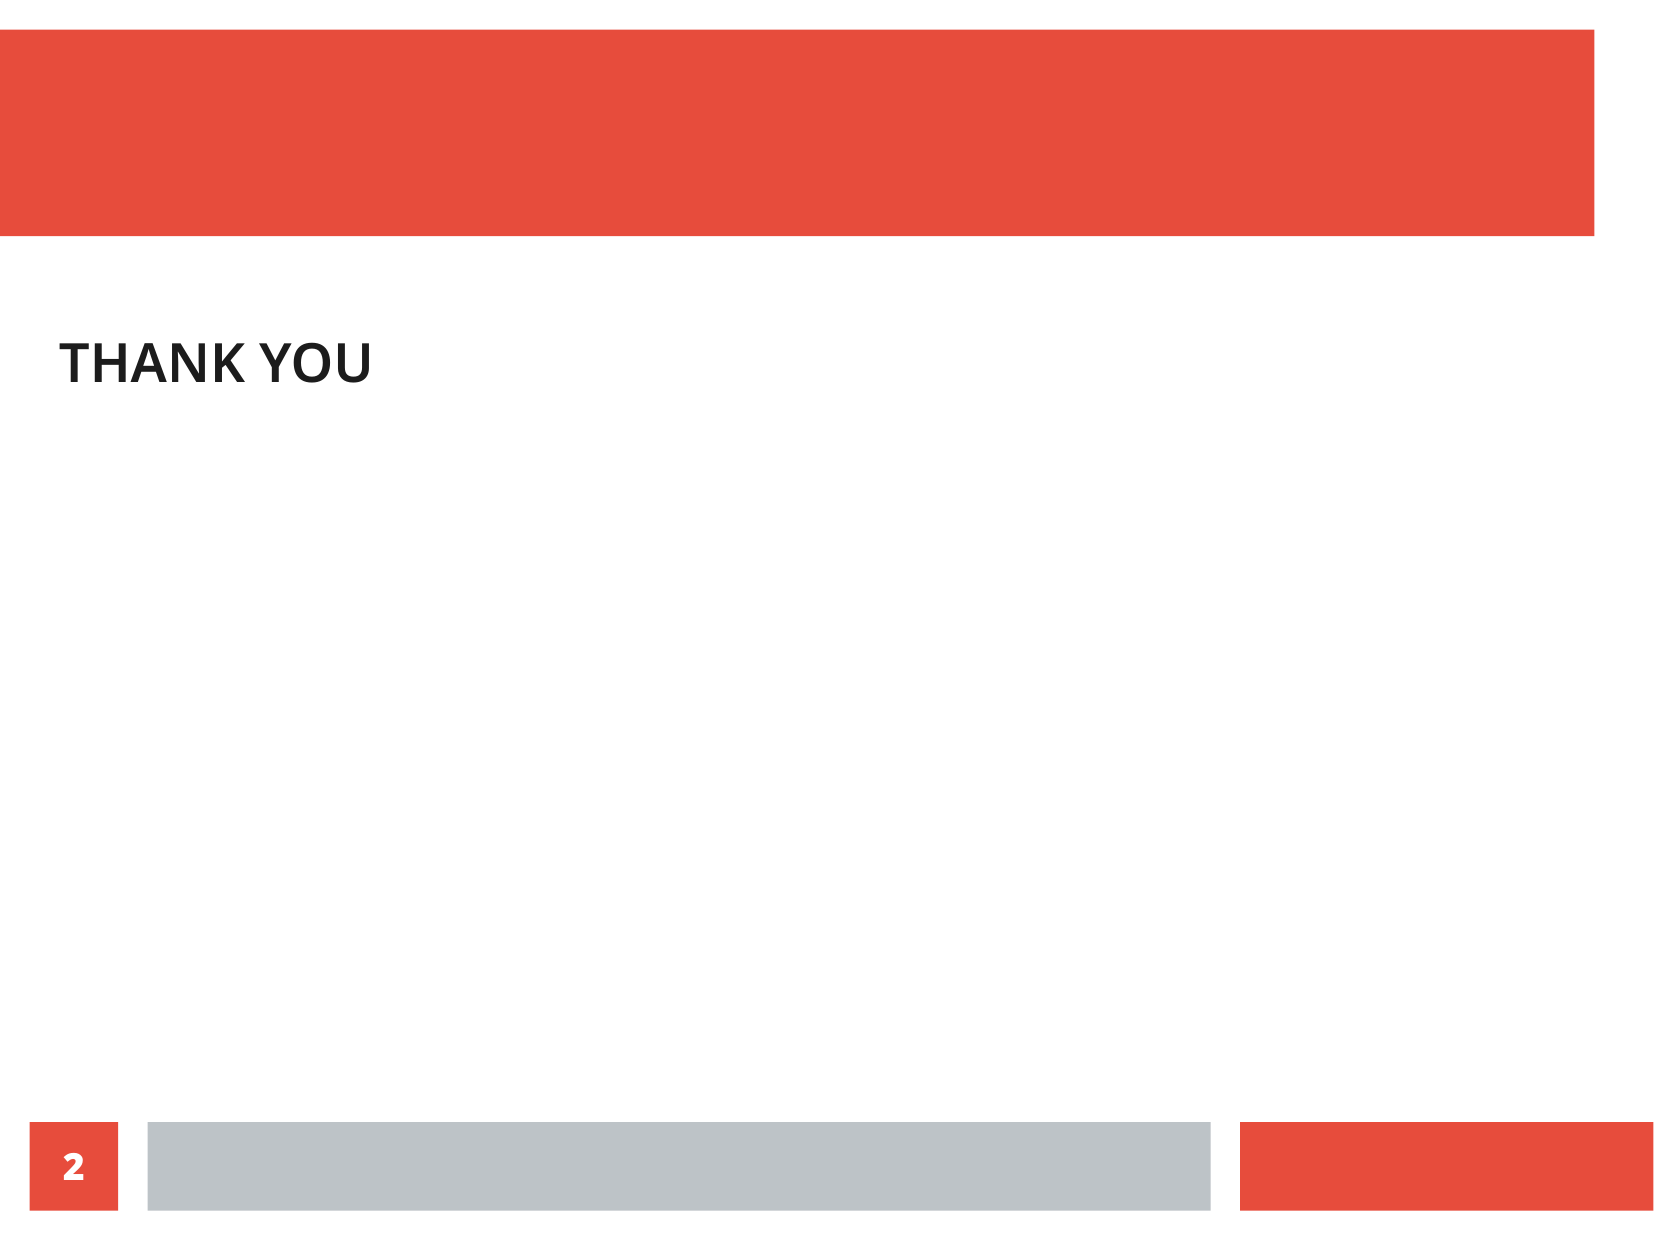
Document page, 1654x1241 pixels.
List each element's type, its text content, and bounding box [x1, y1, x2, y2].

list THANK YOU [59, 324, 1565, 1093]
